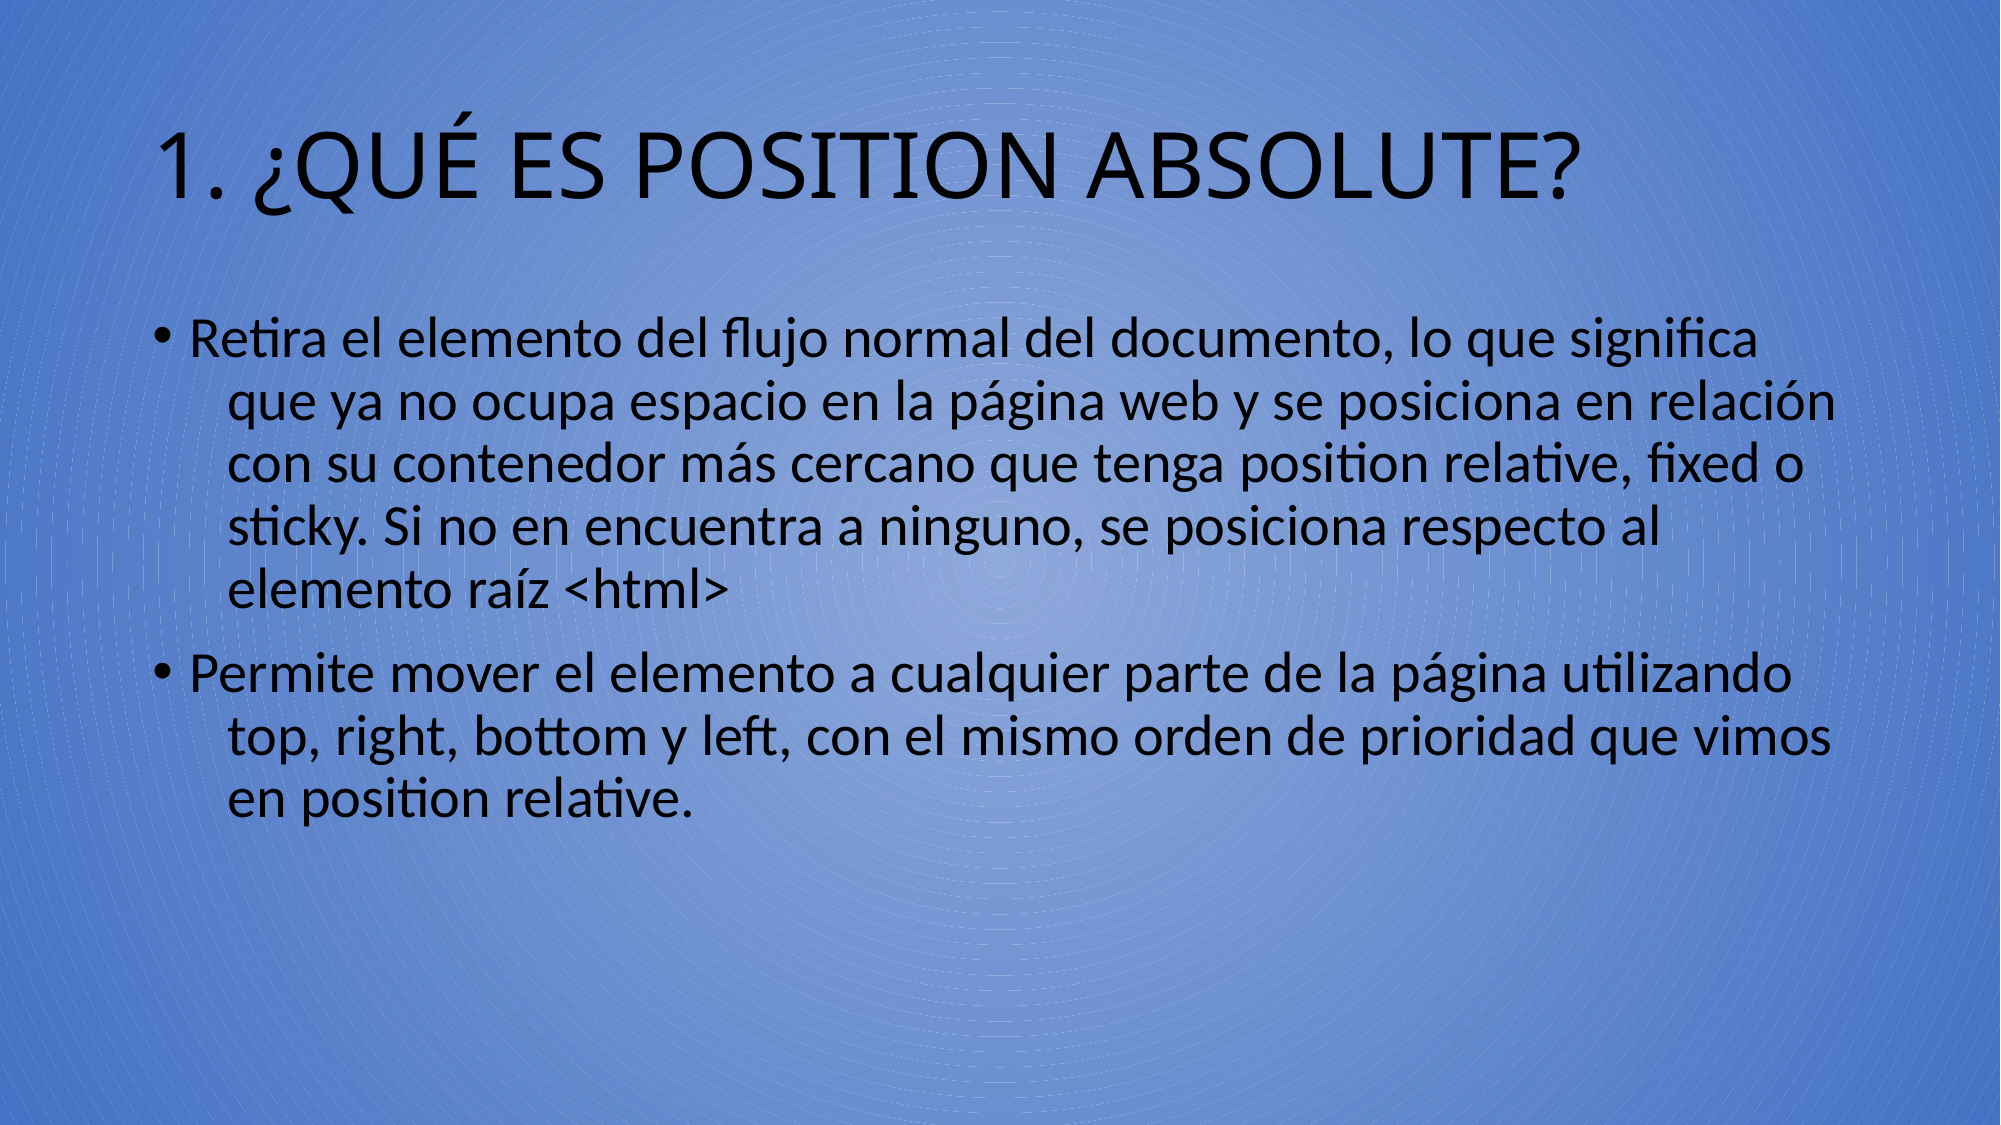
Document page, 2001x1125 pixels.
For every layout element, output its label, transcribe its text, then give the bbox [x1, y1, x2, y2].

list Retira el elemento del flujo normal del documento, lo que significa que ya no ocupa espacio en la página web y se posiciona en relación con su contenedor más cercano que tenga position relative, fixed o sticky. Si no en encuentra a ninguno, se posiciona respecto al elemento raíz <html> Permite mover el elemento a cualquier parte de la página utilizando top, right, bottom y left, con el mismo orden de prioridad que vimos en position relative. [137, 299, 1863, 1014]
title 1. ¿QUÉ ES POSITION ABSOLUTE? [137, 59, 1863, 278]
